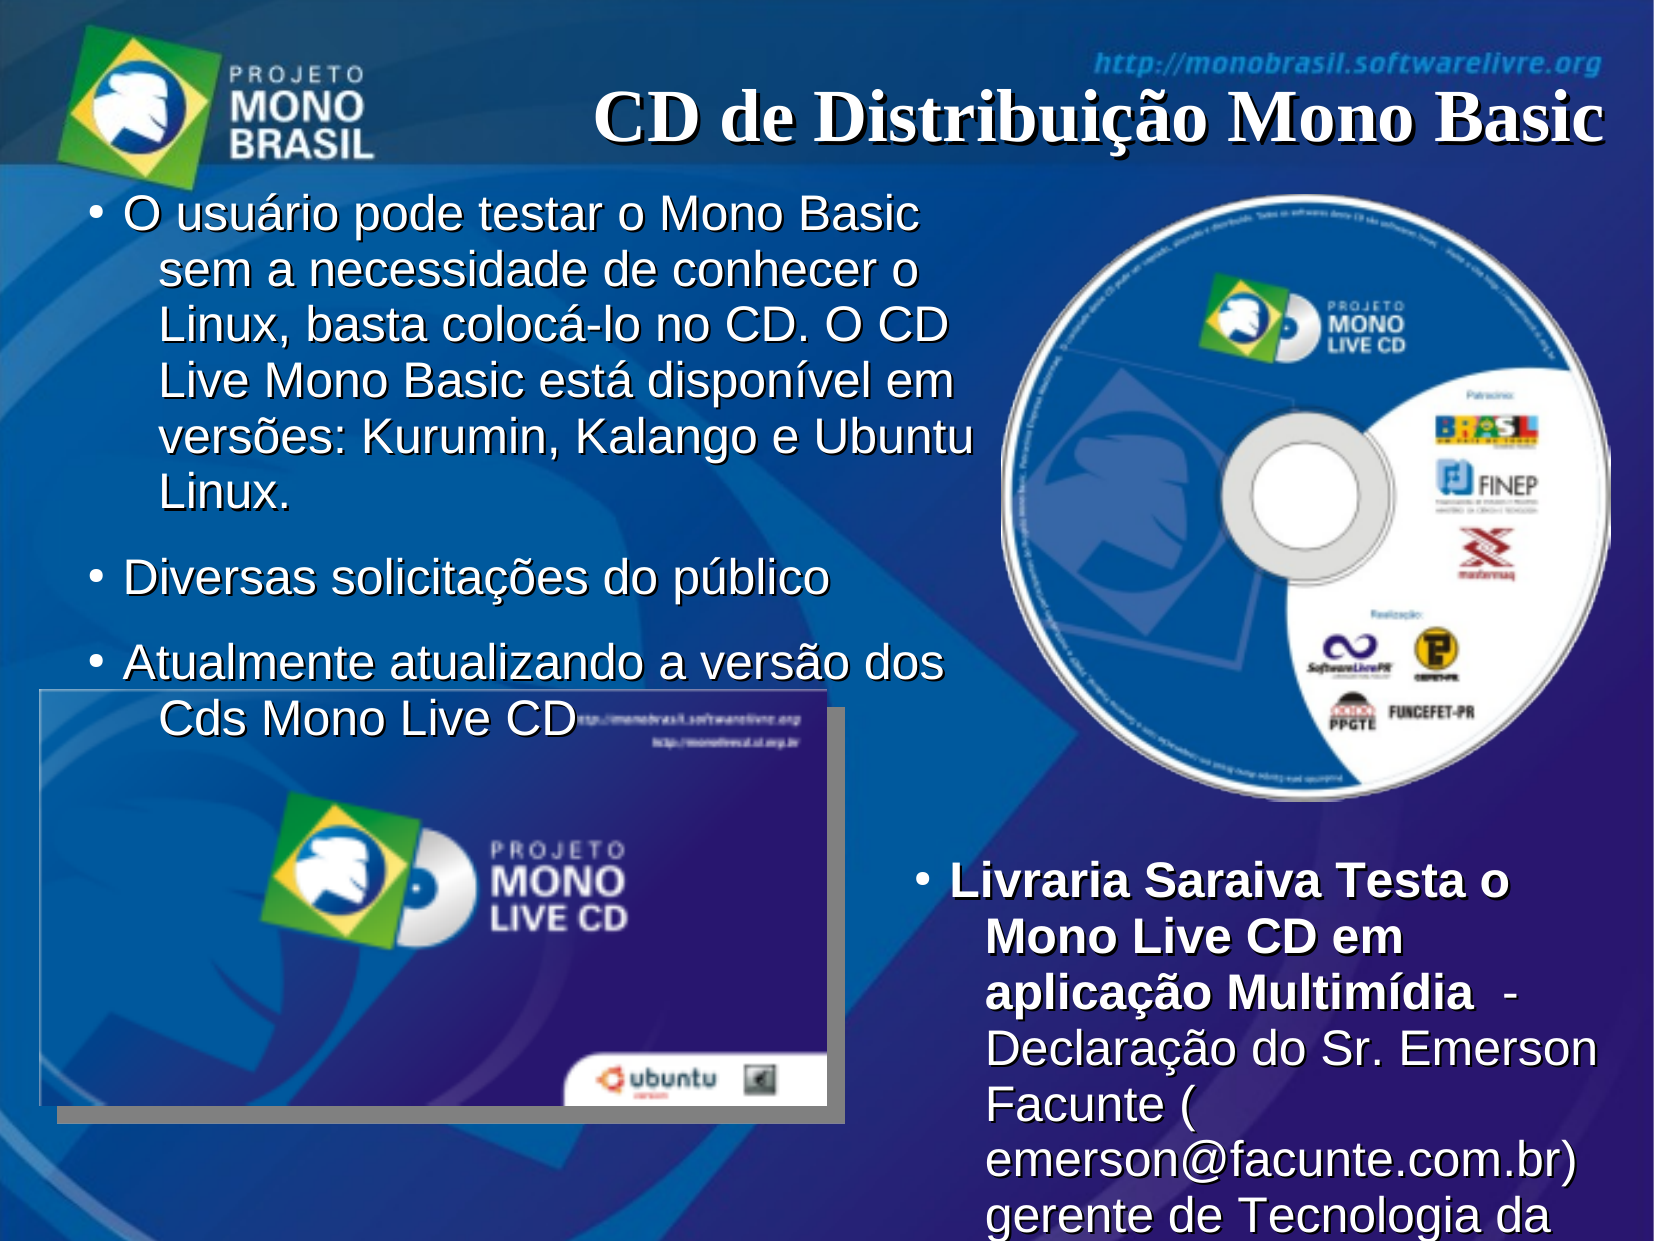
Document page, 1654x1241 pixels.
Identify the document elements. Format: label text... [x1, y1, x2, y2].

picture [1424, 1210, 1434, 1229]
picture [0, 0, 1654, 1241]
text_box Livraria Saraiva Testa o Mono Live CD em aplicação Multimídia - Declaração do Sr. Emerson Facunte (emerson@facunte.com.br) gerente de Tecnologia da Saraiva, [843, 852, 1630, 1169]
title CD de Distribuição Mono Basic [222, 43, 1606, 191]
list O usuário pode testar o Mono Basic sem a necessidade de conhecer o Linux, basta colocá-lo no CD. O CD Live Mono Basic está disponível em versões: Kurumin, Kalango e Ubuntu Linux. Diversas solicitações do público Atualmente atualizando a versão dos Cds Mono Live CD [16, 185, 1007, 967]
picture [994, 1210, 1004, 1229]
